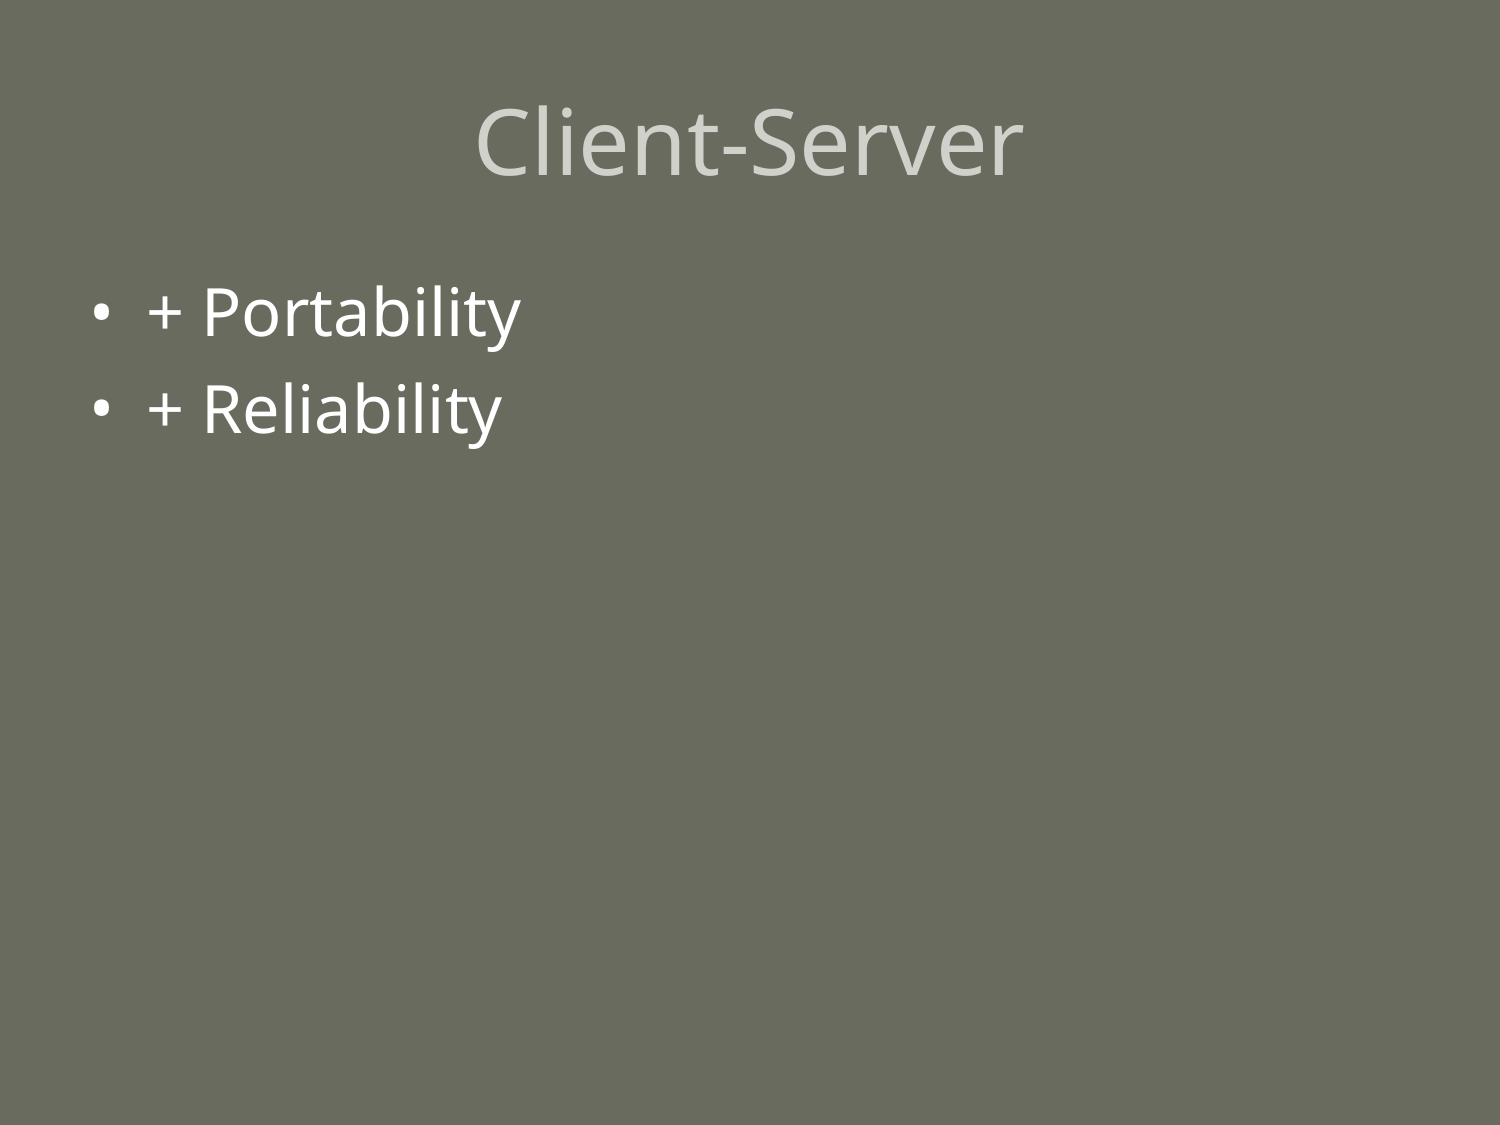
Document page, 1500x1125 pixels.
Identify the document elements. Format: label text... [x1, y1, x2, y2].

title Client-Server [75, 45, 1426, 233]
list + Portability + Reliability [75, 262, 1426, 1005]
